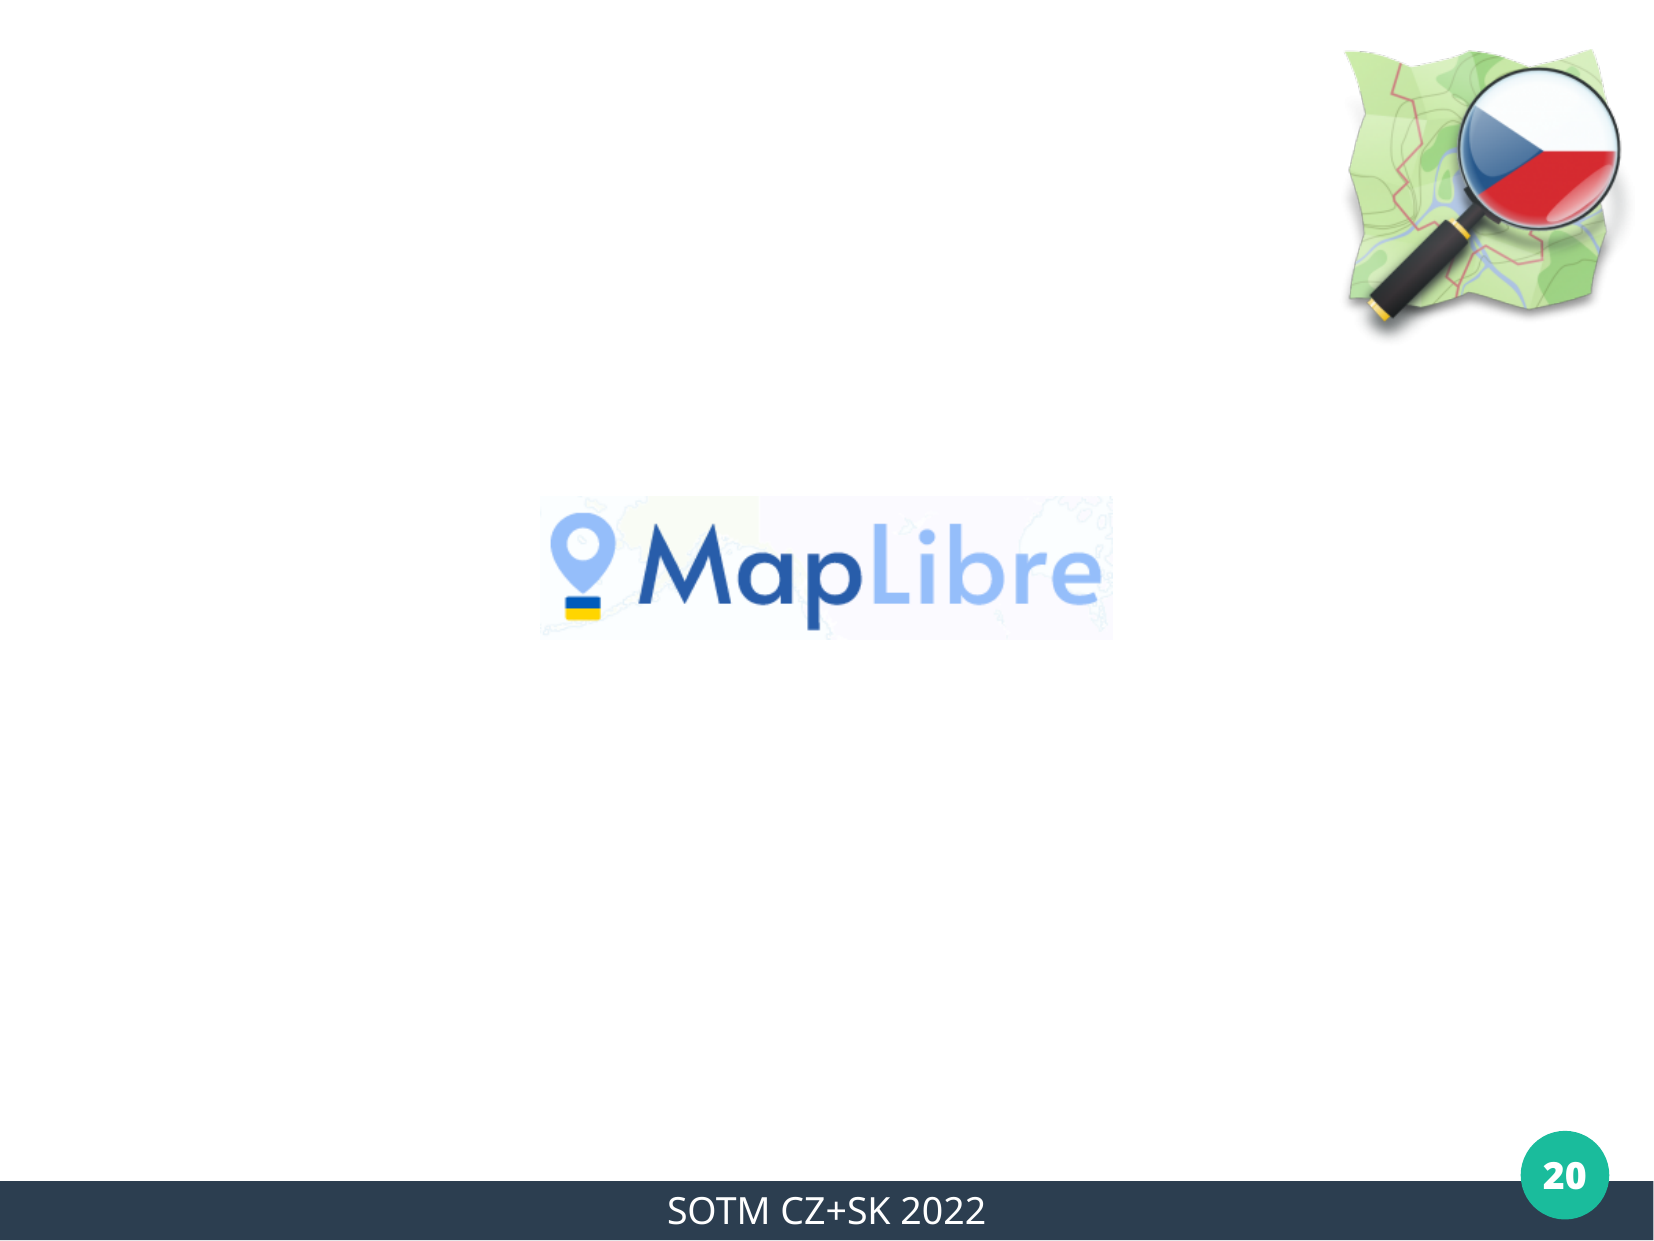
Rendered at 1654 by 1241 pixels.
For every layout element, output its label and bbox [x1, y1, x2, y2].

picture [540, 496, 1113, 640]
picture [1334, 49, 1635, 350]
